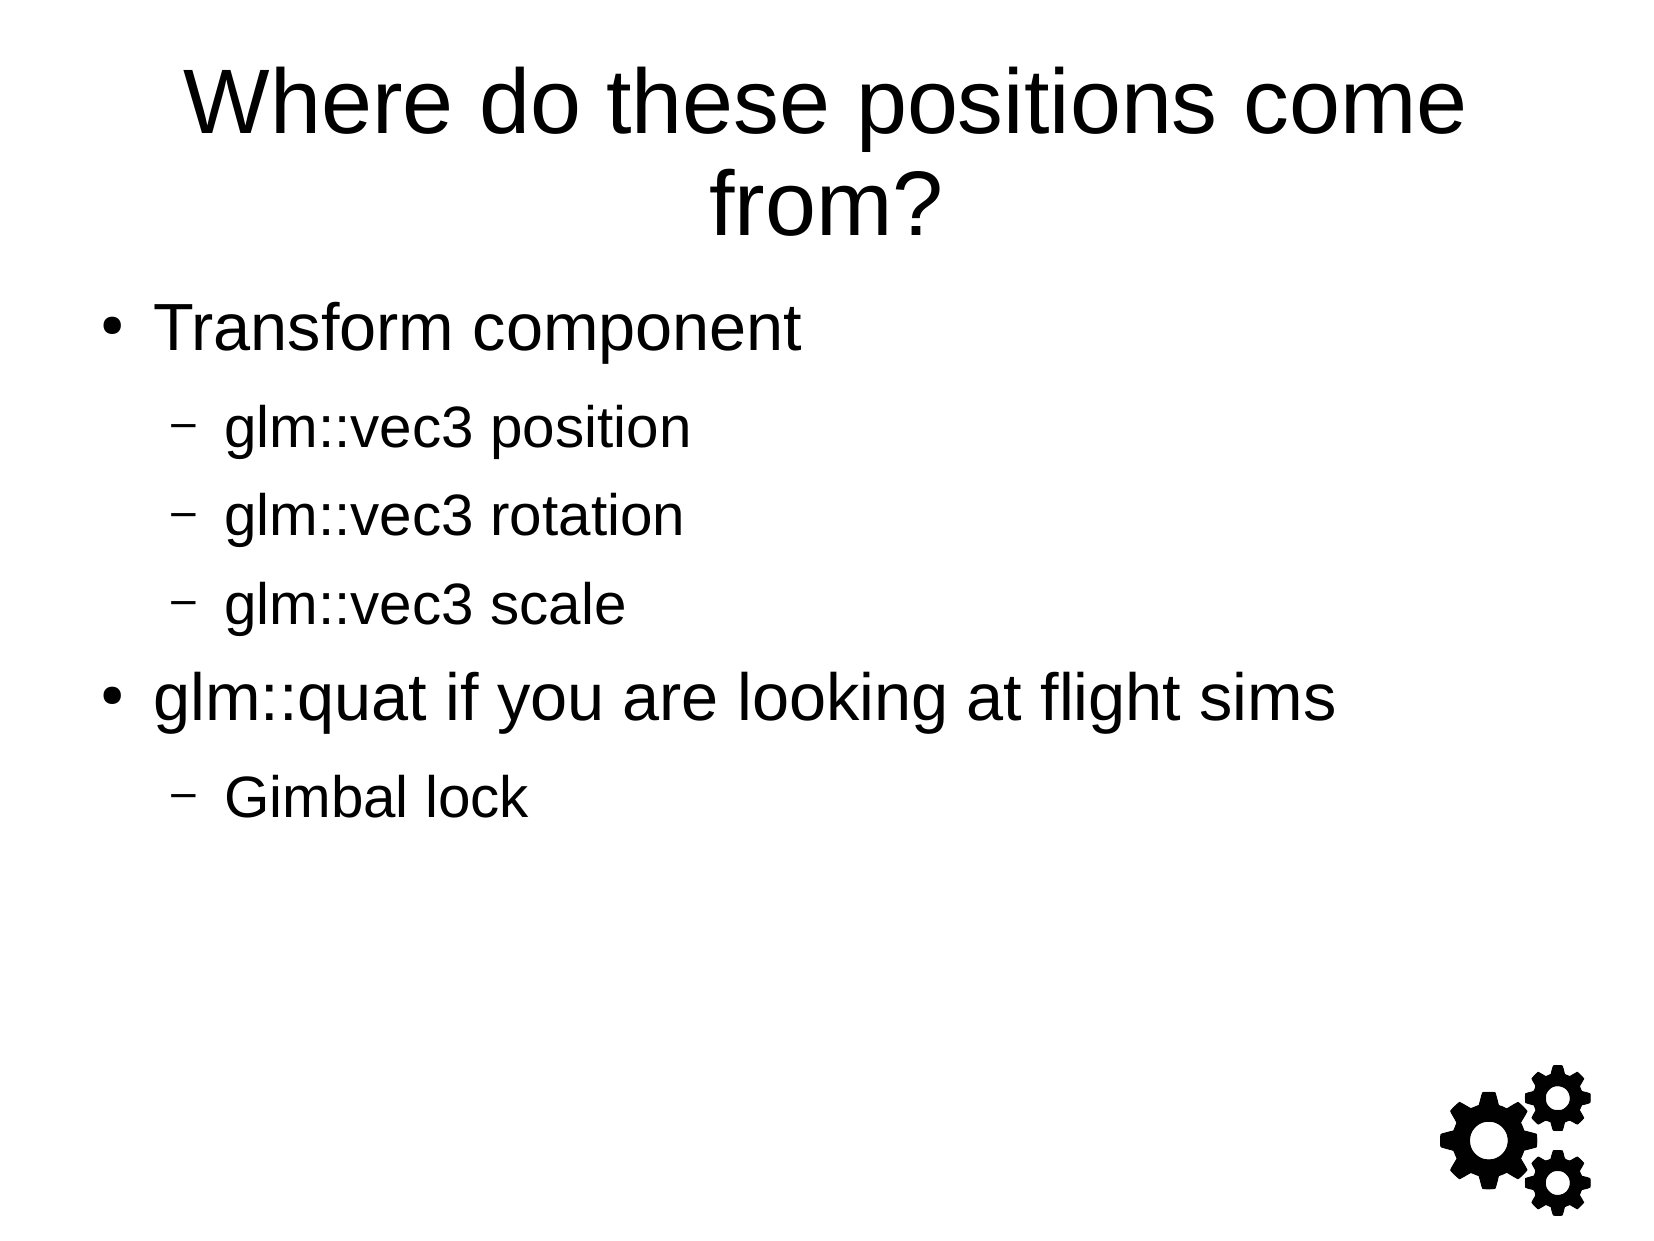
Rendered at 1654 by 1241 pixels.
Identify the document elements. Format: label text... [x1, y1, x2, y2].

list Transform component glm::vec3 position glm::vec3 rotation glm::vec3 scale glm::quat if you are looking at flight sims Gimbal lock [82, 290, 1571, 1010]
picture [1440, 1065, 1591, 1216]
title Where do these positions come from? [82, 49, 1571, 257]
